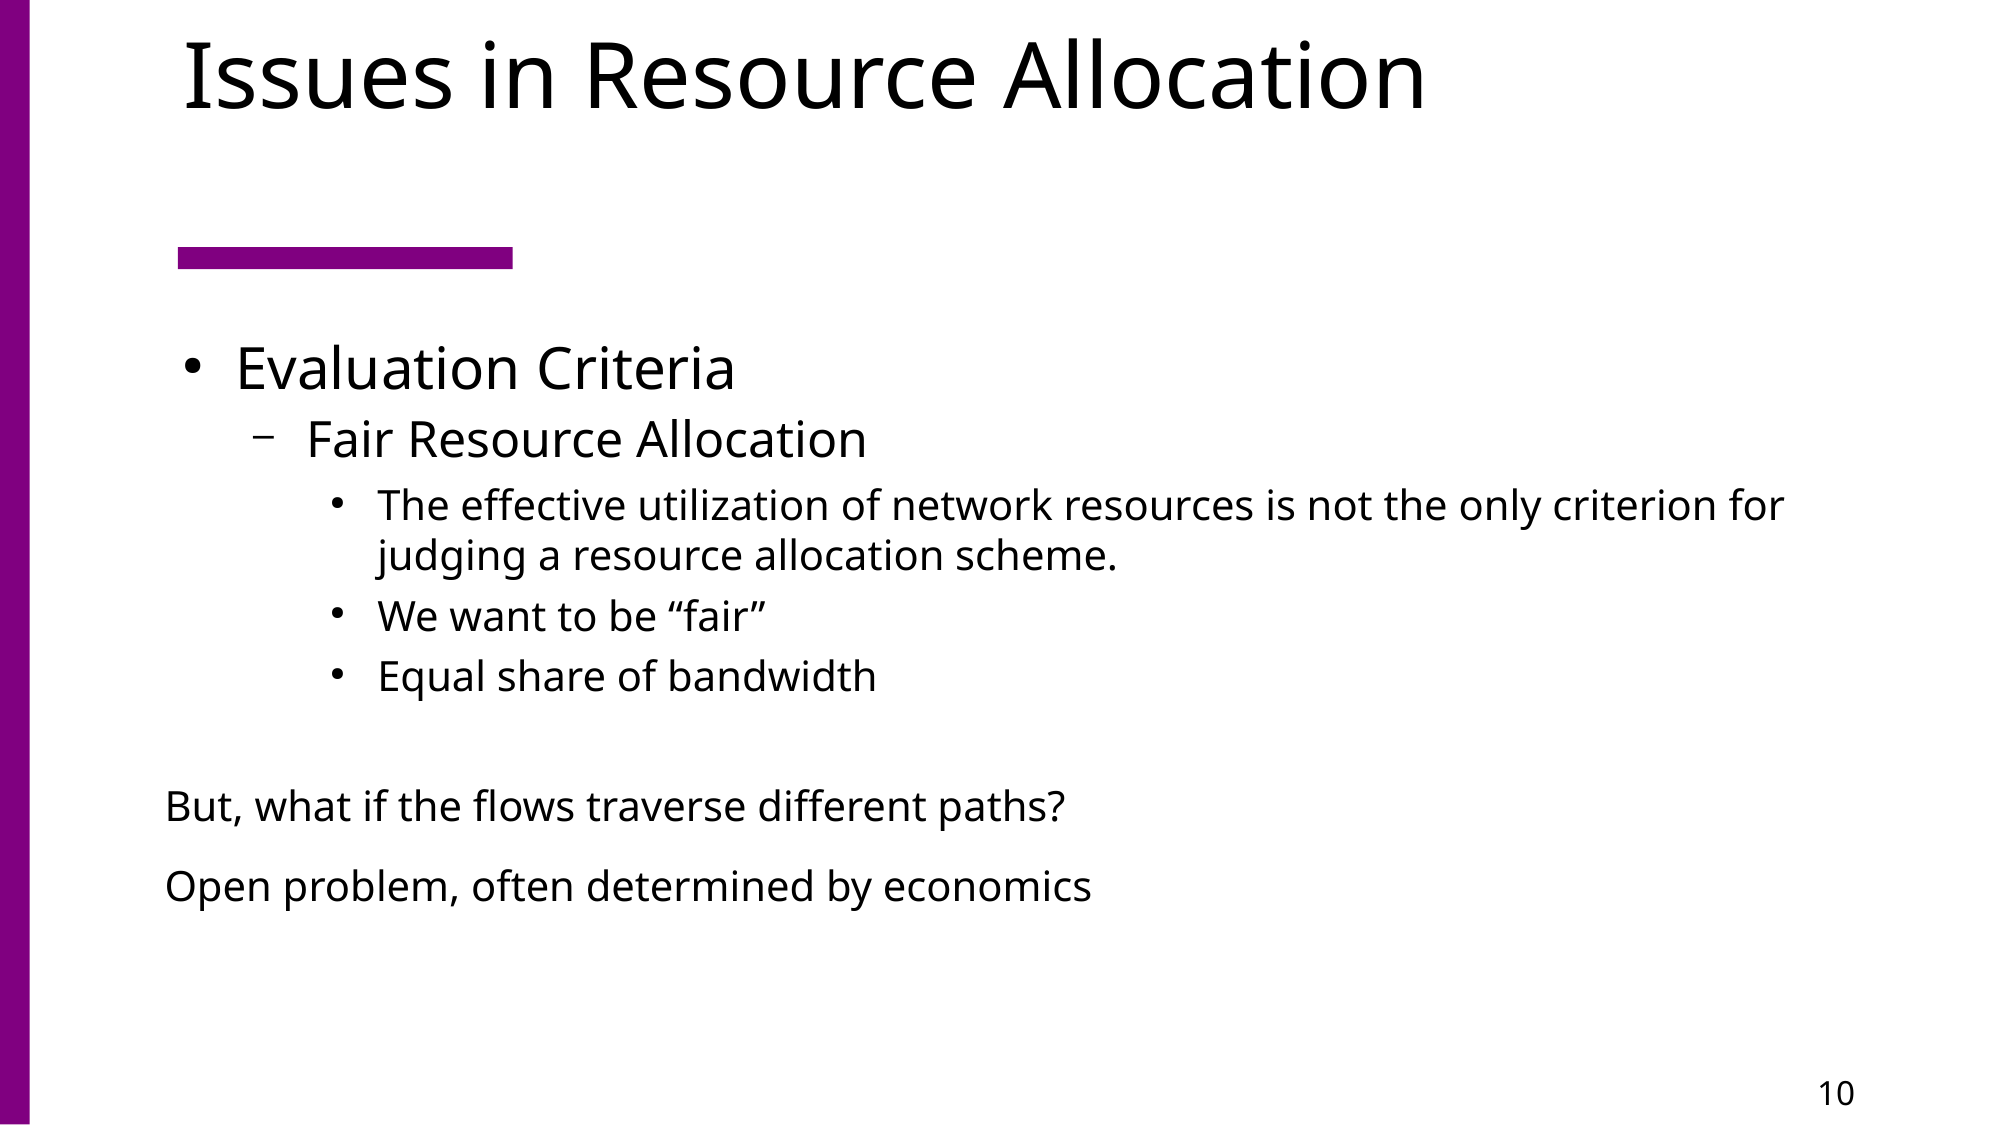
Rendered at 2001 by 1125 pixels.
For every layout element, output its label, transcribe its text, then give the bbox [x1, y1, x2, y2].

list Evaluation Criteria Fair Resource Allocation The effective utilization of network resources is not the only criterion for judging a resource allocation scheme. We want to be “fair” Equal share of bandwidth But, what if the flows traverse different paths? Open problem, often determined by economics [149, 184, 1959, 1012]
title Issues in Resource Allocation [133, 0, 1946, 135]
